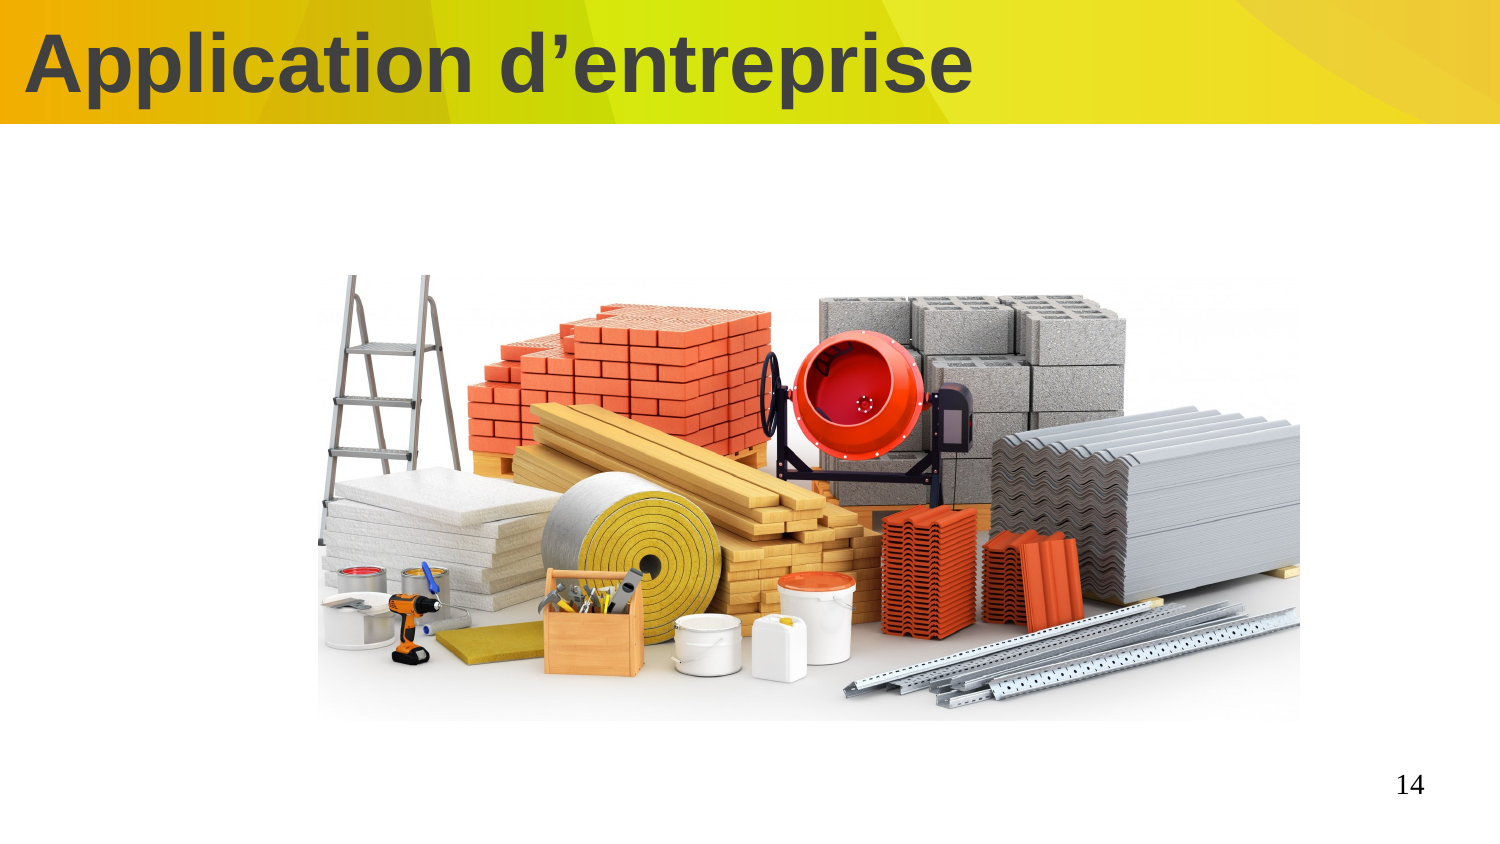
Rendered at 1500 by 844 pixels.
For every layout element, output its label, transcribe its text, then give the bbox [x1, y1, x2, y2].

picture [0, 0, 1500, 844]
text_box Application d’entreprise [0, 0, 1498, 130]
